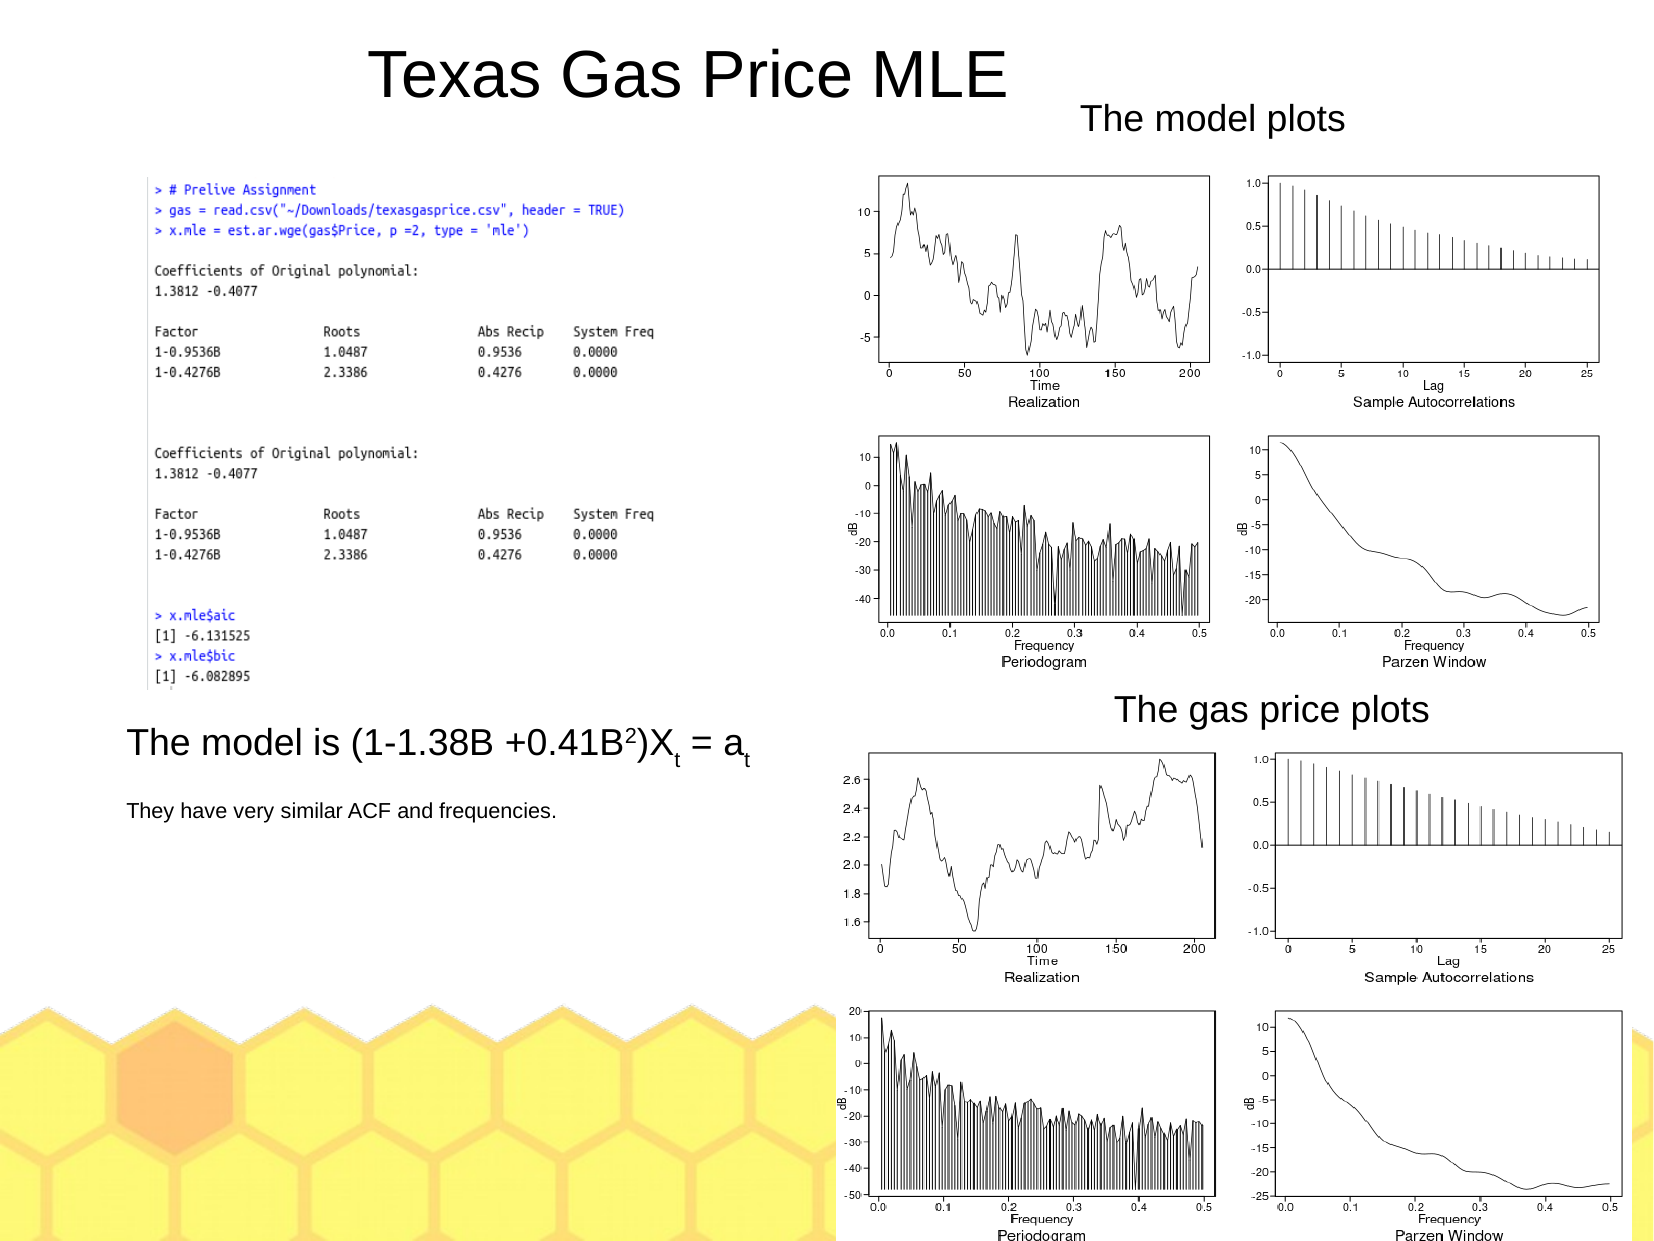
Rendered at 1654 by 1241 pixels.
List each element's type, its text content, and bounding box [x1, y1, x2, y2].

text_box The model is (1-1.38B +0.41B2)Xt = at They have very similar ACF and frequencies. [111, 714, 766, 886]
text_box The gas price plots [1099, 680, 1445, 738]
picture [846, 164, 1606, 676]
picture [147, 177, 826, 691]
picture [0, 737, 1654, 1241]
text_box The model plots [1065, 90, 1361, 147]
title Texas Gas Price MLE [82, 0, 1321, 136]
